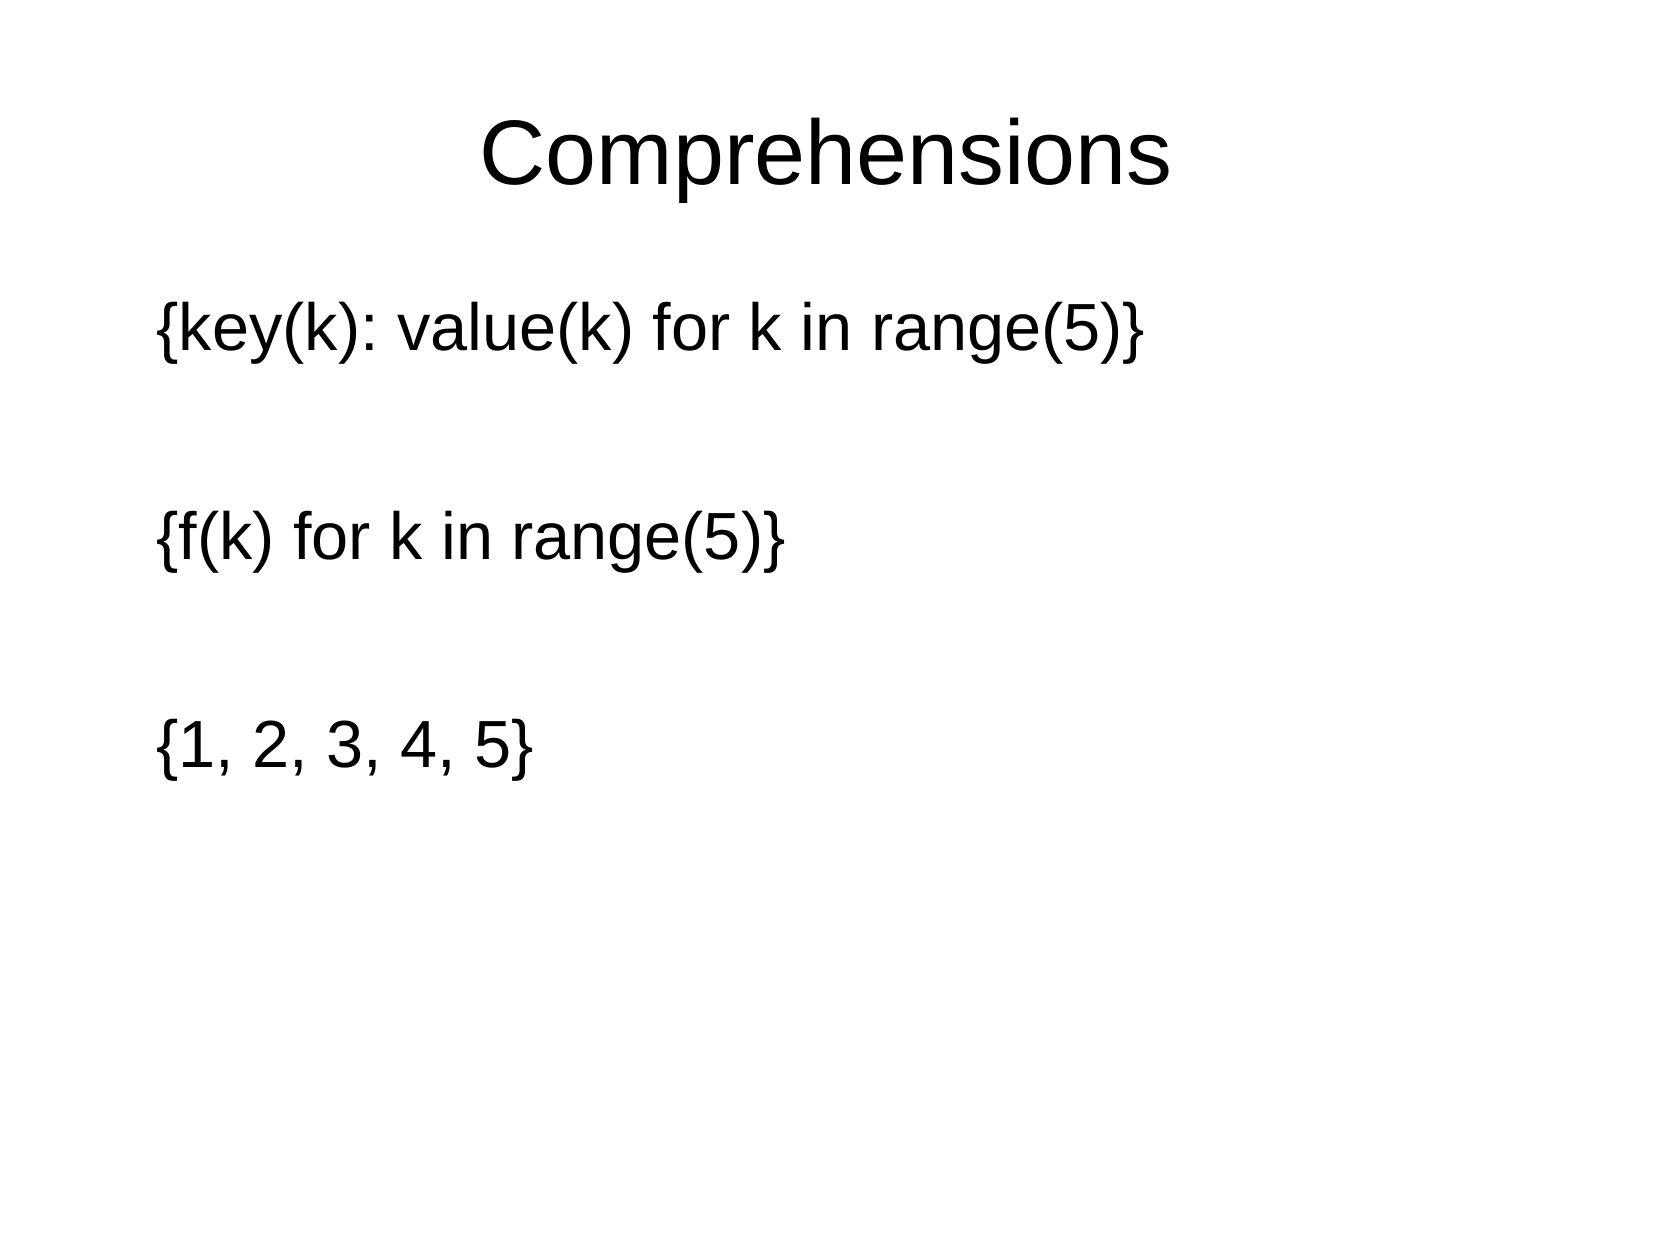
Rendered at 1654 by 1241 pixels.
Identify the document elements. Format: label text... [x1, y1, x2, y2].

list {key(k): value(k) for k in range(5)} {f(k) for k in range(5)} {1, 2, 3, 4, 5} [82, 290, 1571, 1109]
title Comprehensions [82, 49, 1571, 257]
